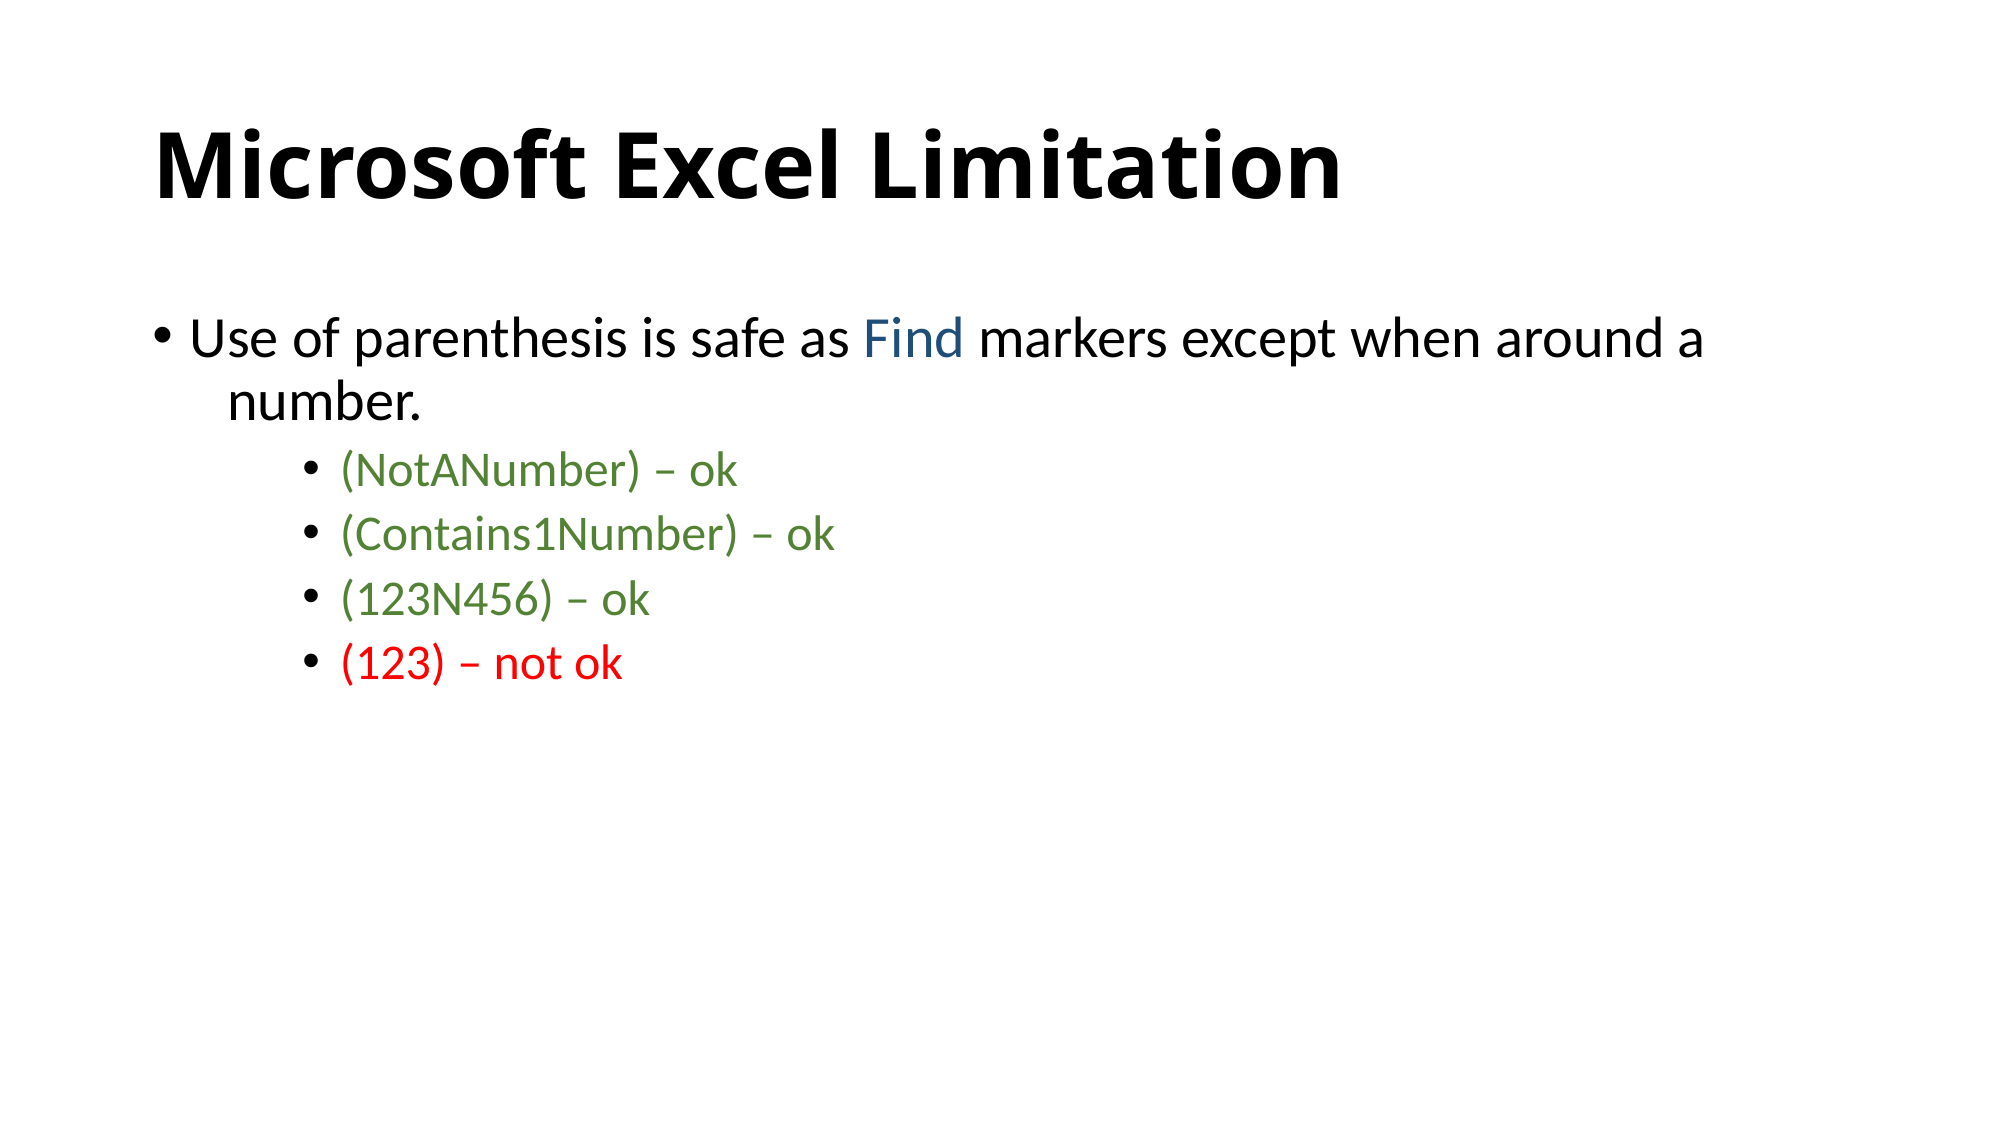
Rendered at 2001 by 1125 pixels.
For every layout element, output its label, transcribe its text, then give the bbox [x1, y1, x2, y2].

title Microsoft Excel Limitation [137, 59, 1863, 278]
list Use of parenthesis is safe as Find markers except when around a number. (NotANumber) – ok (Contains1Number) – ok (123N456) – ok (123) – not ok [137, 299, 1863, 1014]
